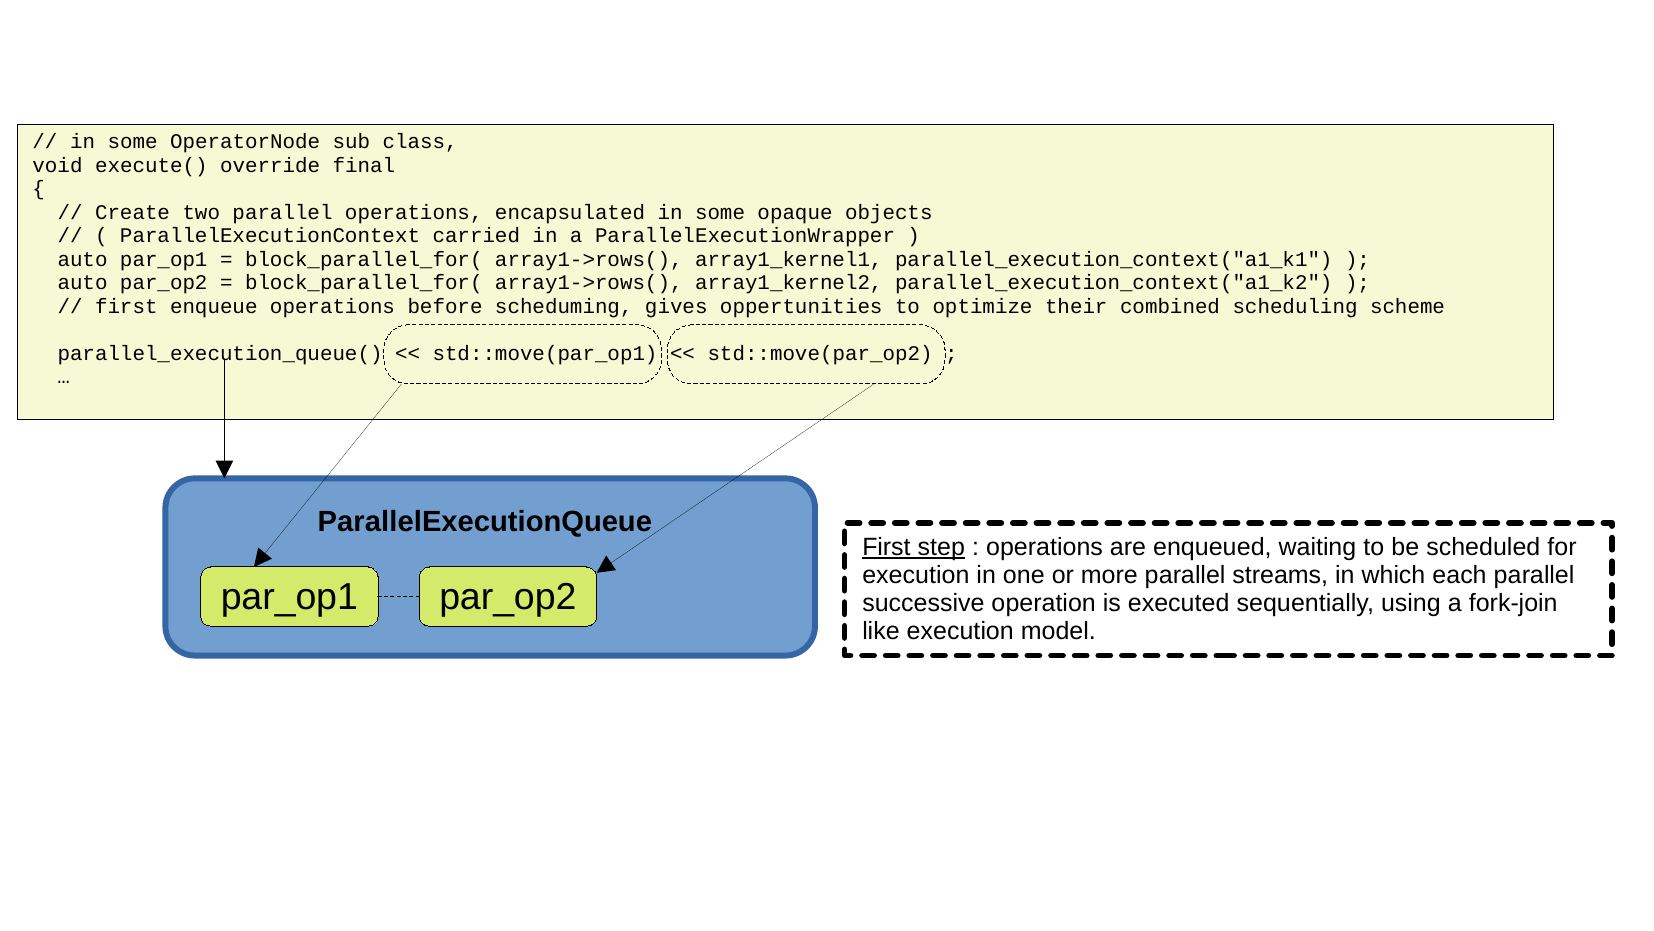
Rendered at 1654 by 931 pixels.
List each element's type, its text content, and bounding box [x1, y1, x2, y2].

text_box ParallelExecutionQueue [165, 478, 816, 656]
text_box // in some OperatorNode sub class, void execute() override final { // Create two parallel operations, encapsulated in some opaque objects // ( ParallelExecutionContext carried in a ParallelExecutionWrapper ) auto par_op1 = block_parallel_for( array1->rows(), array1_kernel1, parallel_execution_context("a1_k1") ); auto par_op2 = block_parallel_for( array1->rows(), array1_kernel2, parallel_execution_context("a1_k2") ); // first enqueue operations before scheduming, gives oppertunities to optimize their combined scheduling scheme parallel_execution_queue() << std::move(par_op1) << std::move(par_op2) ; … [17, 124, 1554, 420]
text_box par_op1 [200, 566, 379, 627]
text_box First step : operations are enqueued, waiting to be scheduled for execution in one or more parallel streams, in which each parallel successive operation is executed sequentially, using a fork-join like execution model. [844, 522, 1613, 656]
text_box par_op2 [419, 566, 597, 627]
